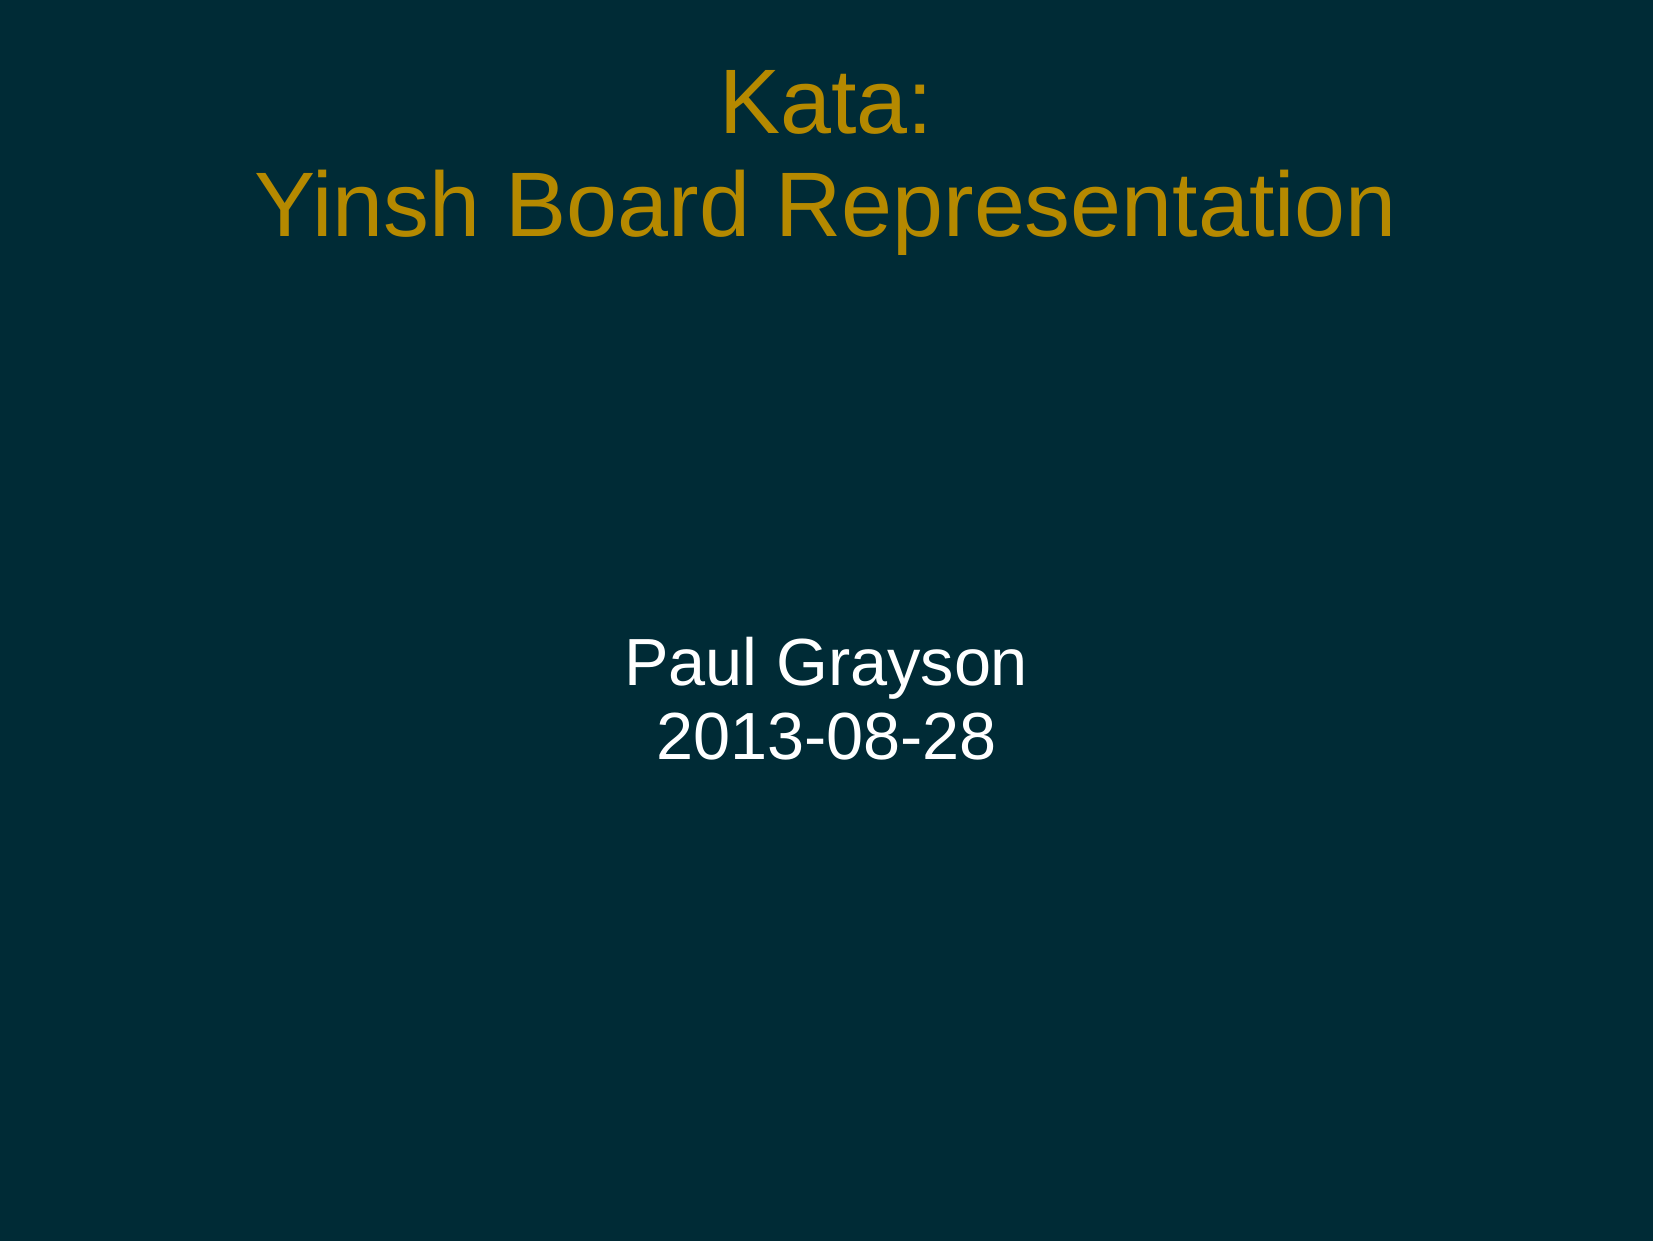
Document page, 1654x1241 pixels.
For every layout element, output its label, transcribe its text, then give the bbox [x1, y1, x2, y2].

subtitle Paul Grayson 2013-08-28 [82, 290, 1571, 1109]
title Kata: Yinsh Board Representation [82, 49, 1571, 257]
